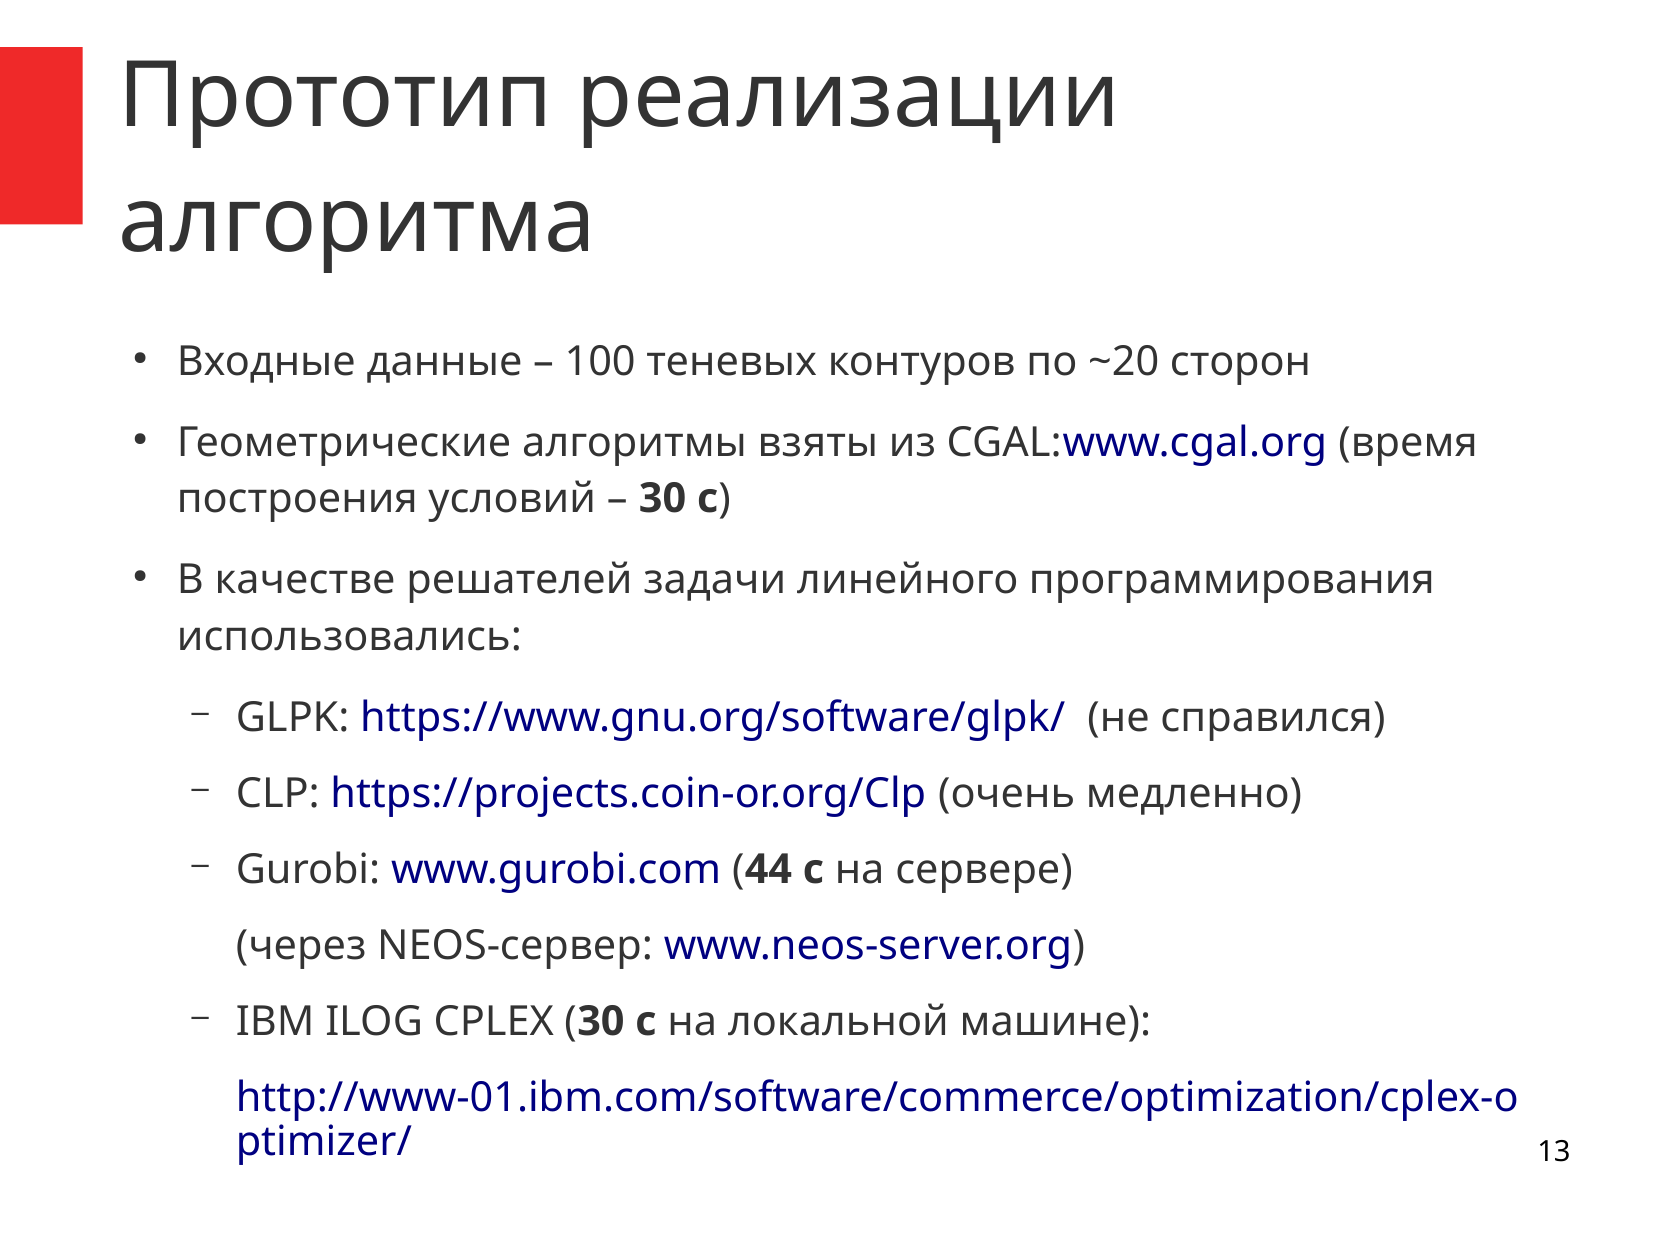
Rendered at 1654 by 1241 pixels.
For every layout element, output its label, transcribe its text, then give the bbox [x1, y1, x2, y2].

title Прототип реализации алгоритма [118, 45, 1571, 261]
list Входные данные – 100 теневых контуров по ~20 сторон Геометрические алгоритмы взяты из CGAL:www.cgal.org (время построения условий – 30 с) В качестве решателей задачи линейного программирования использовались: GLPK: https://www.gnu.org/software/glpk/ (не справился) CLP: https://projects.coin-or.org/Clp (очень медленно) Gurobi: www.gurobi.com (44 с на сервере) (через NEOS-сервер: www.neos-server.org) IBM ILOG CPLEX (30 с на локальной машине): http://www-01.ibm.com/software/commerce/optimization/cplex-optimizer/ [118, 330, 1536, 1133]
